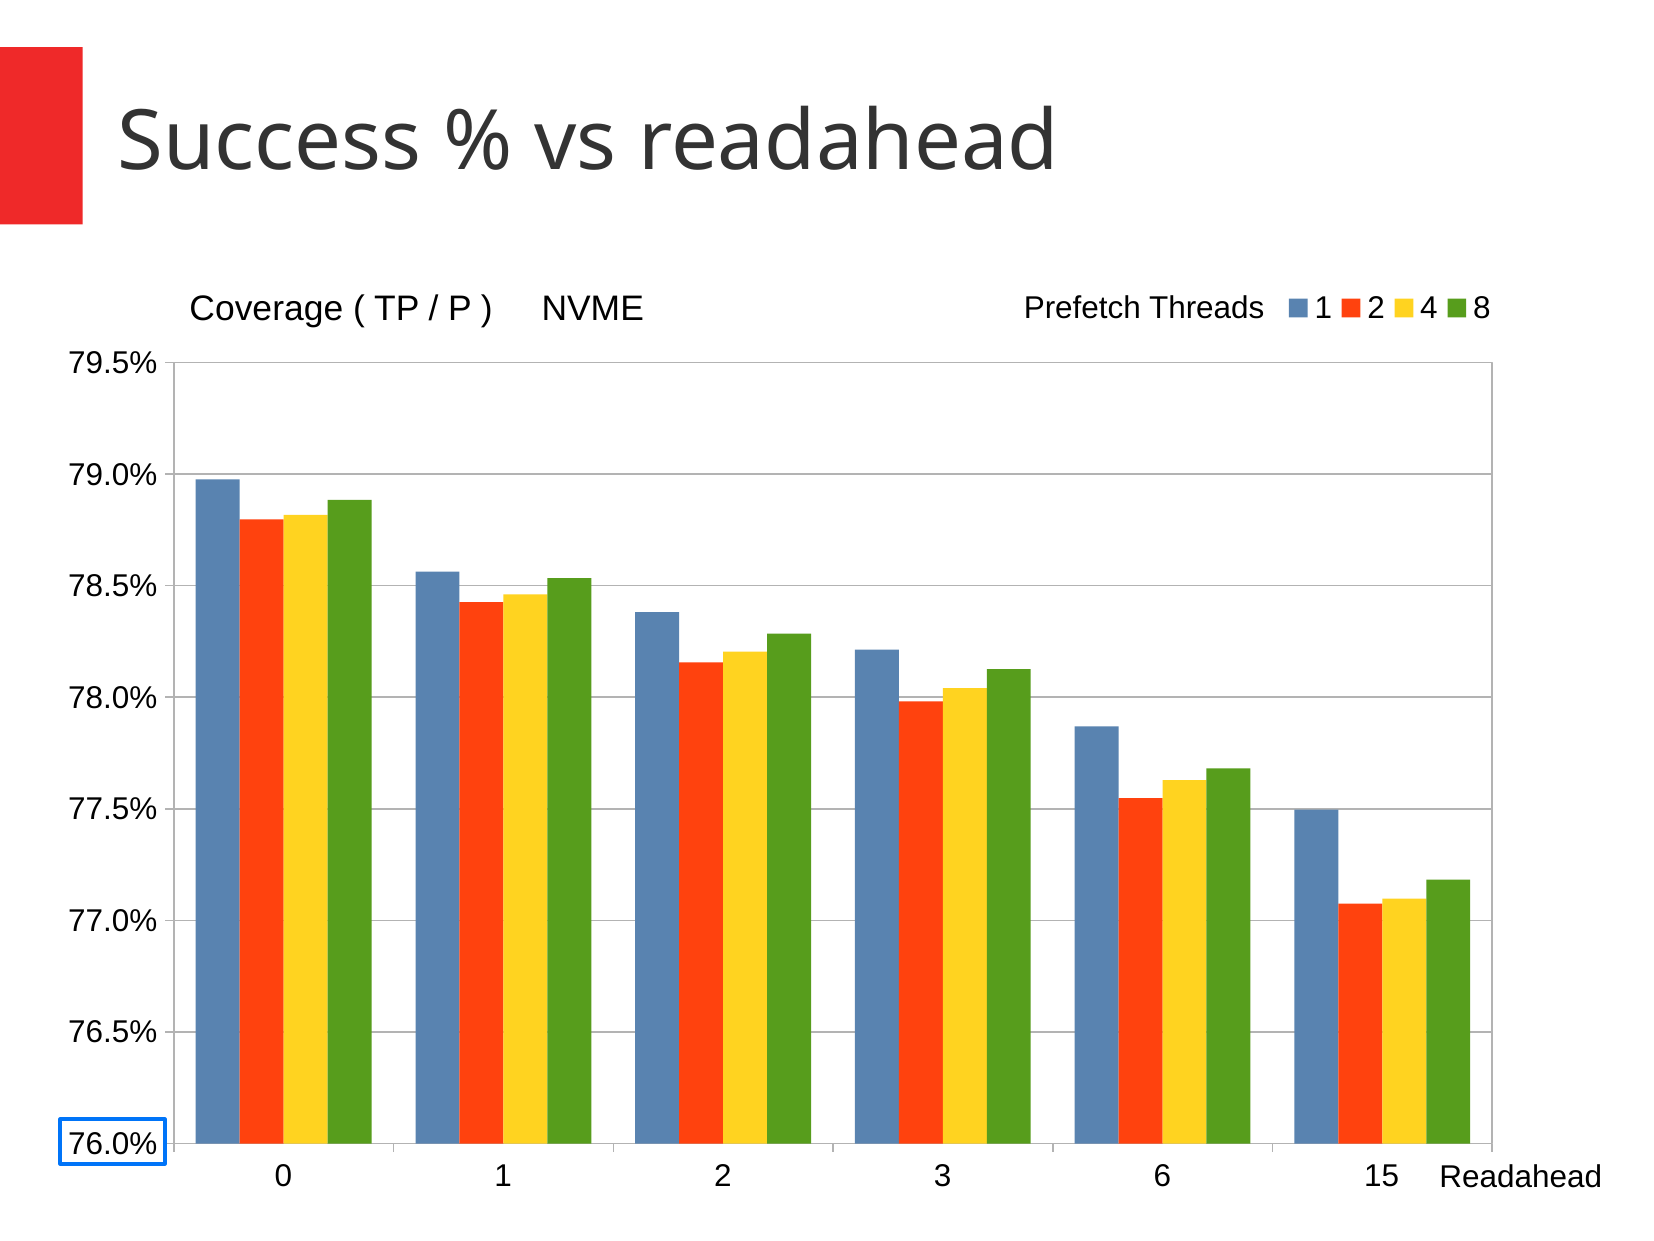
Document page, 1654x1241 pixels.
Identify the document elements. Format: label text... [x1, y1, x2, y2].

title Success % vs readahead [117, 29, 1605, 245]
picture [52, 249, 1614, 1211]
